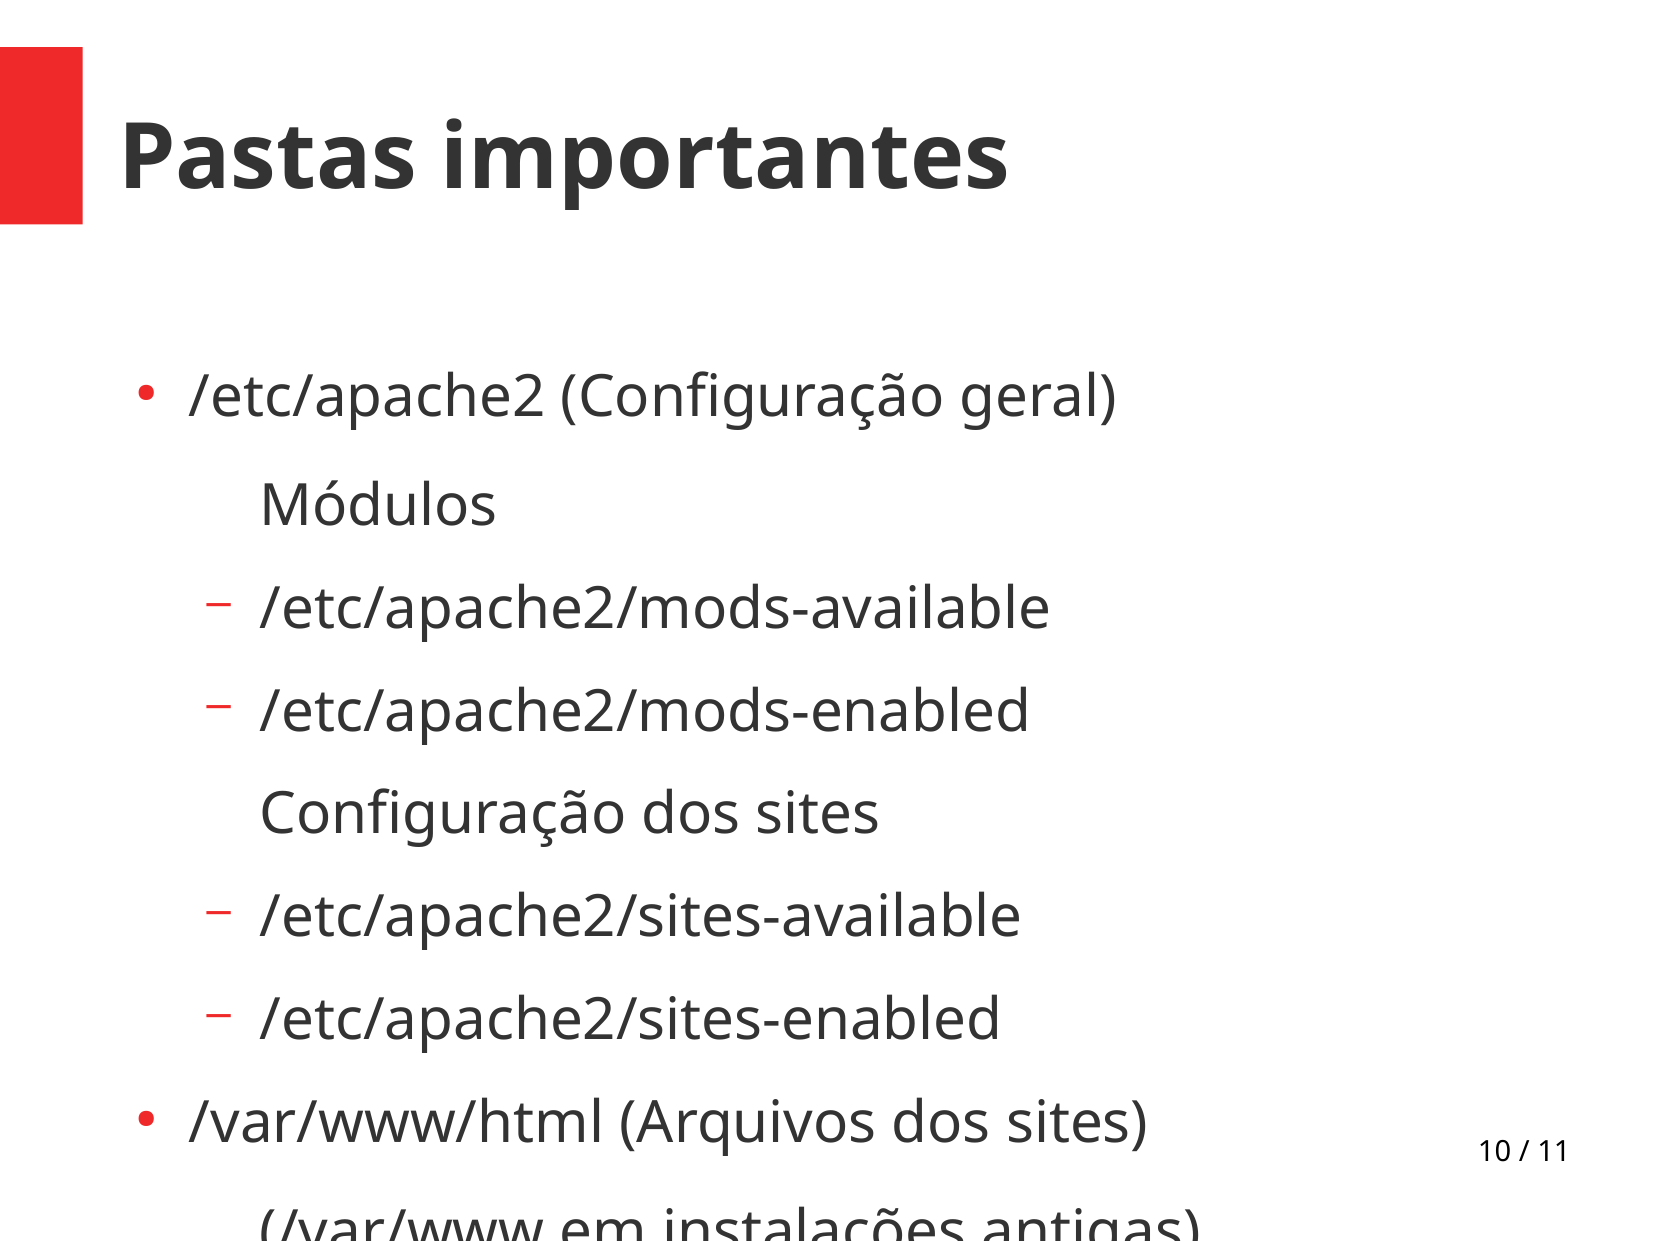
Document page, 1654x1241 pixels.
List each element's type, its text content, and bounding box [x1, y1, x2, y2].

title Pastas importantes [118, 49, 1571, 257]
list /etc/apache2 (Configuração geral) Módulos /etc/apache2/mods-available /etc/apache2/mods-enabled Configuração dos sites /etc/apache2/sites-available /etc/apache2/sites-enabled /var/www/html (Arquivos dos sites) (/var/www em instalações antigas) [118, 354, 1536, 1074]
